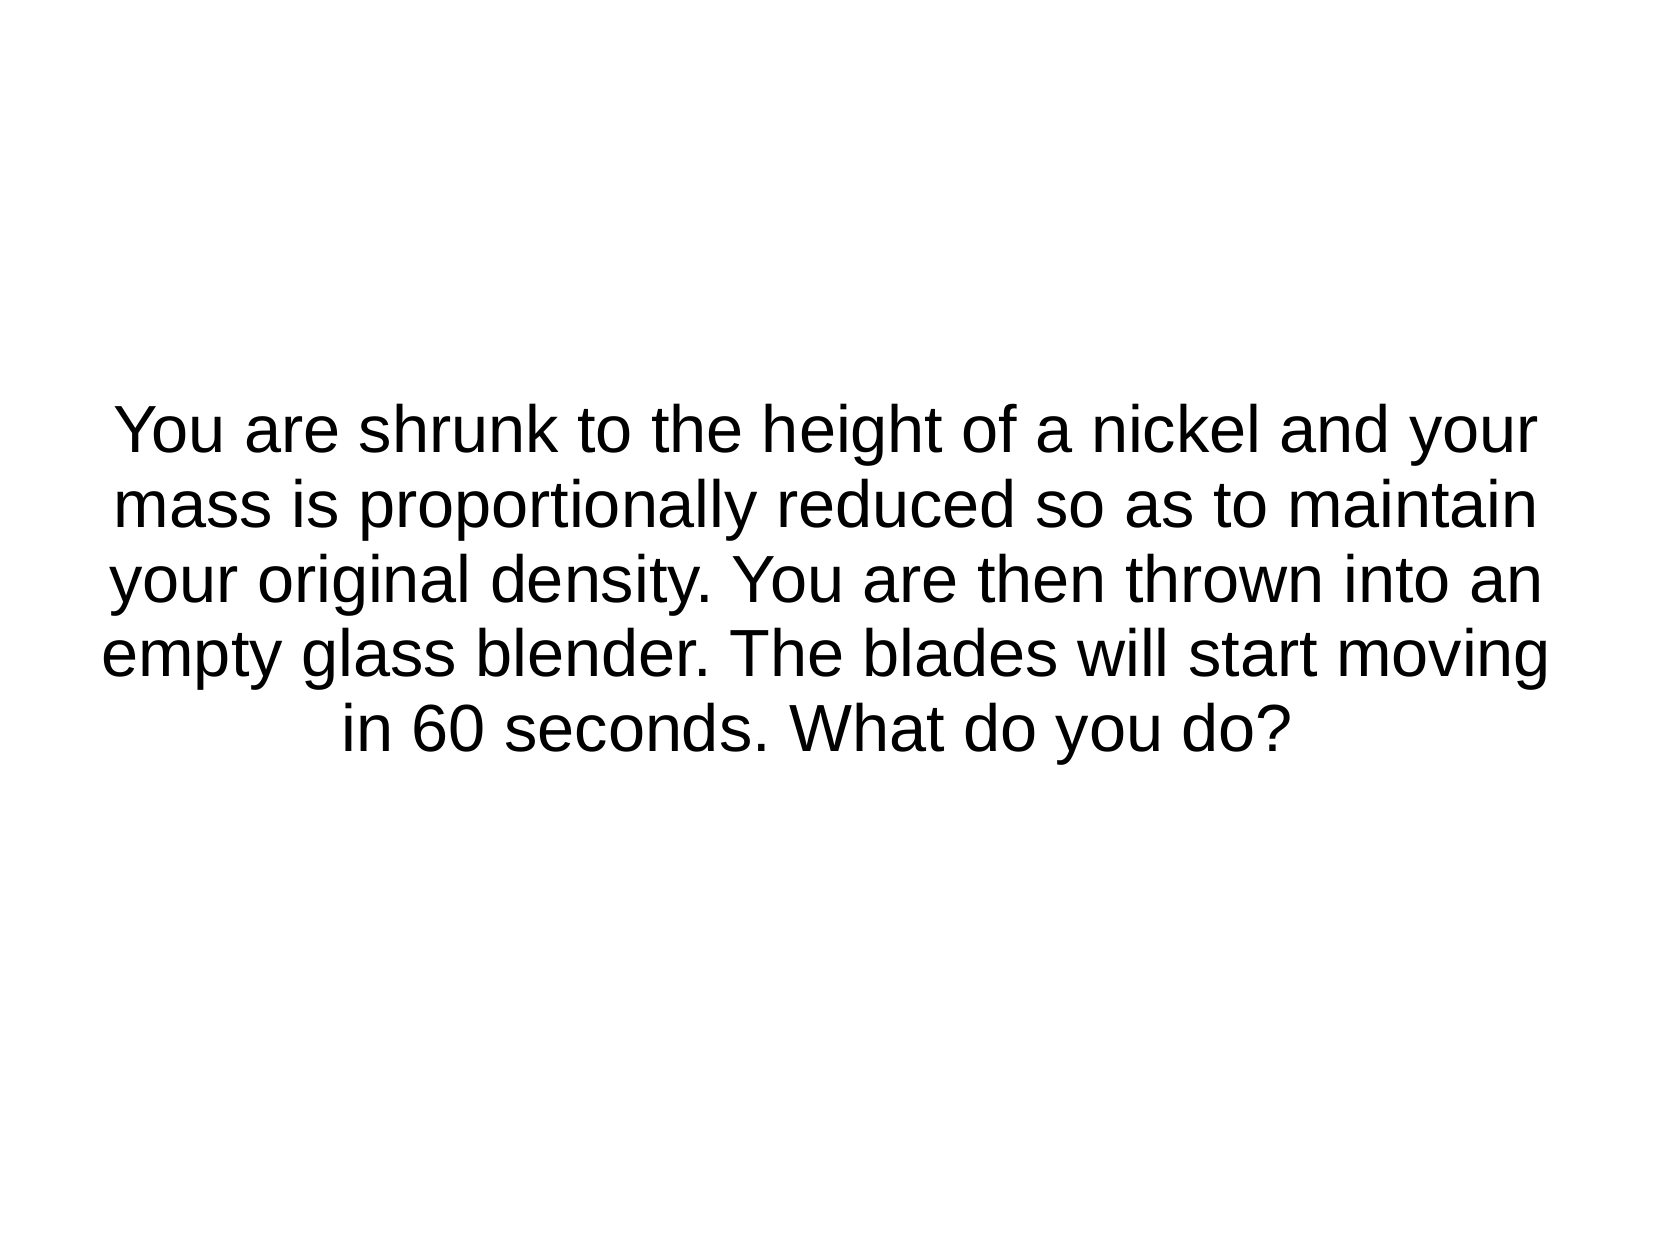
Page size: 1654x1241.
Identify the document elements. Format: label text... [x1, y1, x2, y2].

subtitle You are shrunk to the height of a nickel and your mass is proportionally reduced so as to maintain your original density. You are then thrown into an empty glass blender. The blades will start moving in 60 seconds. What do you do? [82, 56, 1571, 1102]
